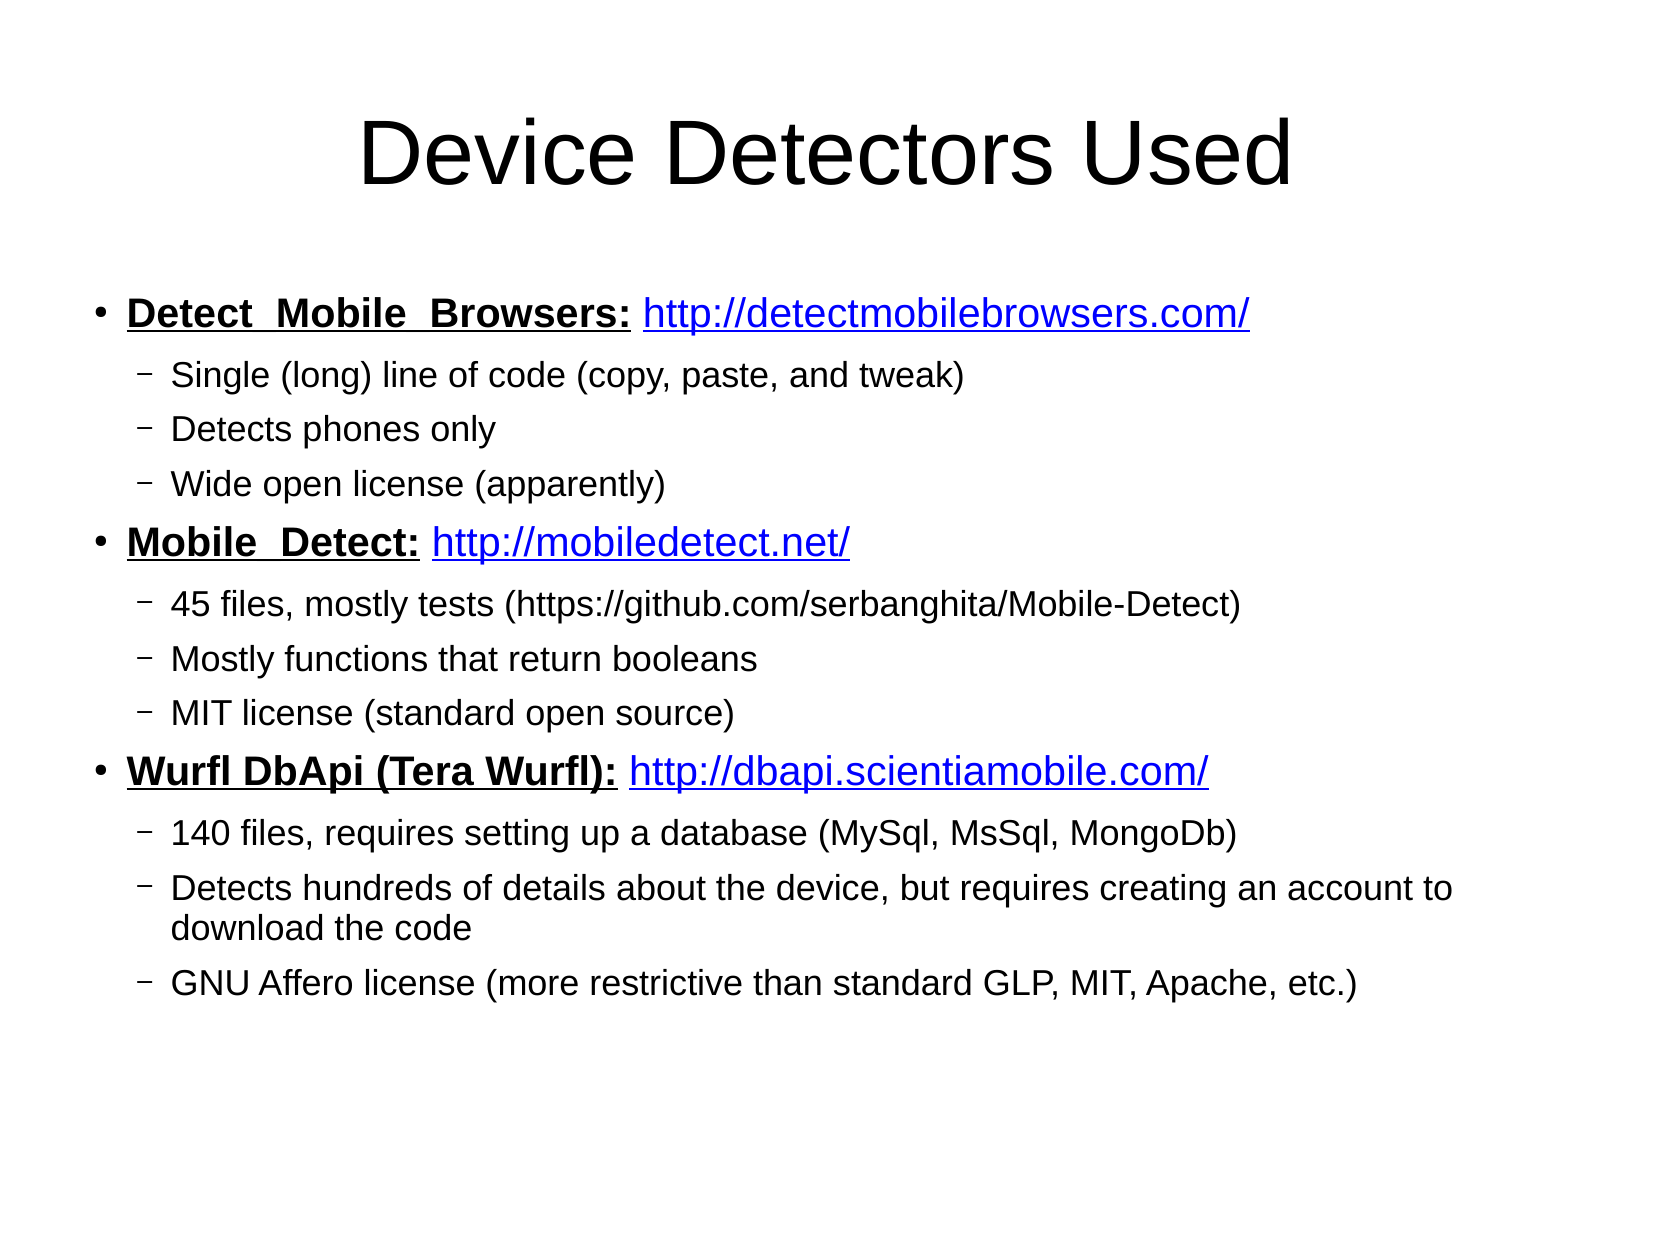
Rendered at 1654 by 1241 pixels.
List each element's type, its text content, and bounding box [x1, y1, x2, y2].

title Device Detectors Used [82, 49, 1571, 257]
list Detect_Mobile_Browsers: http://detectmobilebrowsers.com/ Single (long) line of code (copy, paste, and tweak) Detects phones only Wide open license (apparently) Mobile_Detect: http://mobiledetect.net/ 45 files, mostly tests (https://github.com/serbanghita/Mobile-Detect) Mostly functions that return booleans MIT license (standard open source) Wurfl DbApi (Tera Wurfl): http://dbapi.scientiamobile.com/ 140 files, requires setting up a database (MySql, MsSql, MongoDb) Detects hundreds of details about the device, but requires creating an account to download the code GNU Affero license (more restrictive than standard GLP, MIT, Apache, etc.) [82, 290, 1571, 1010]
